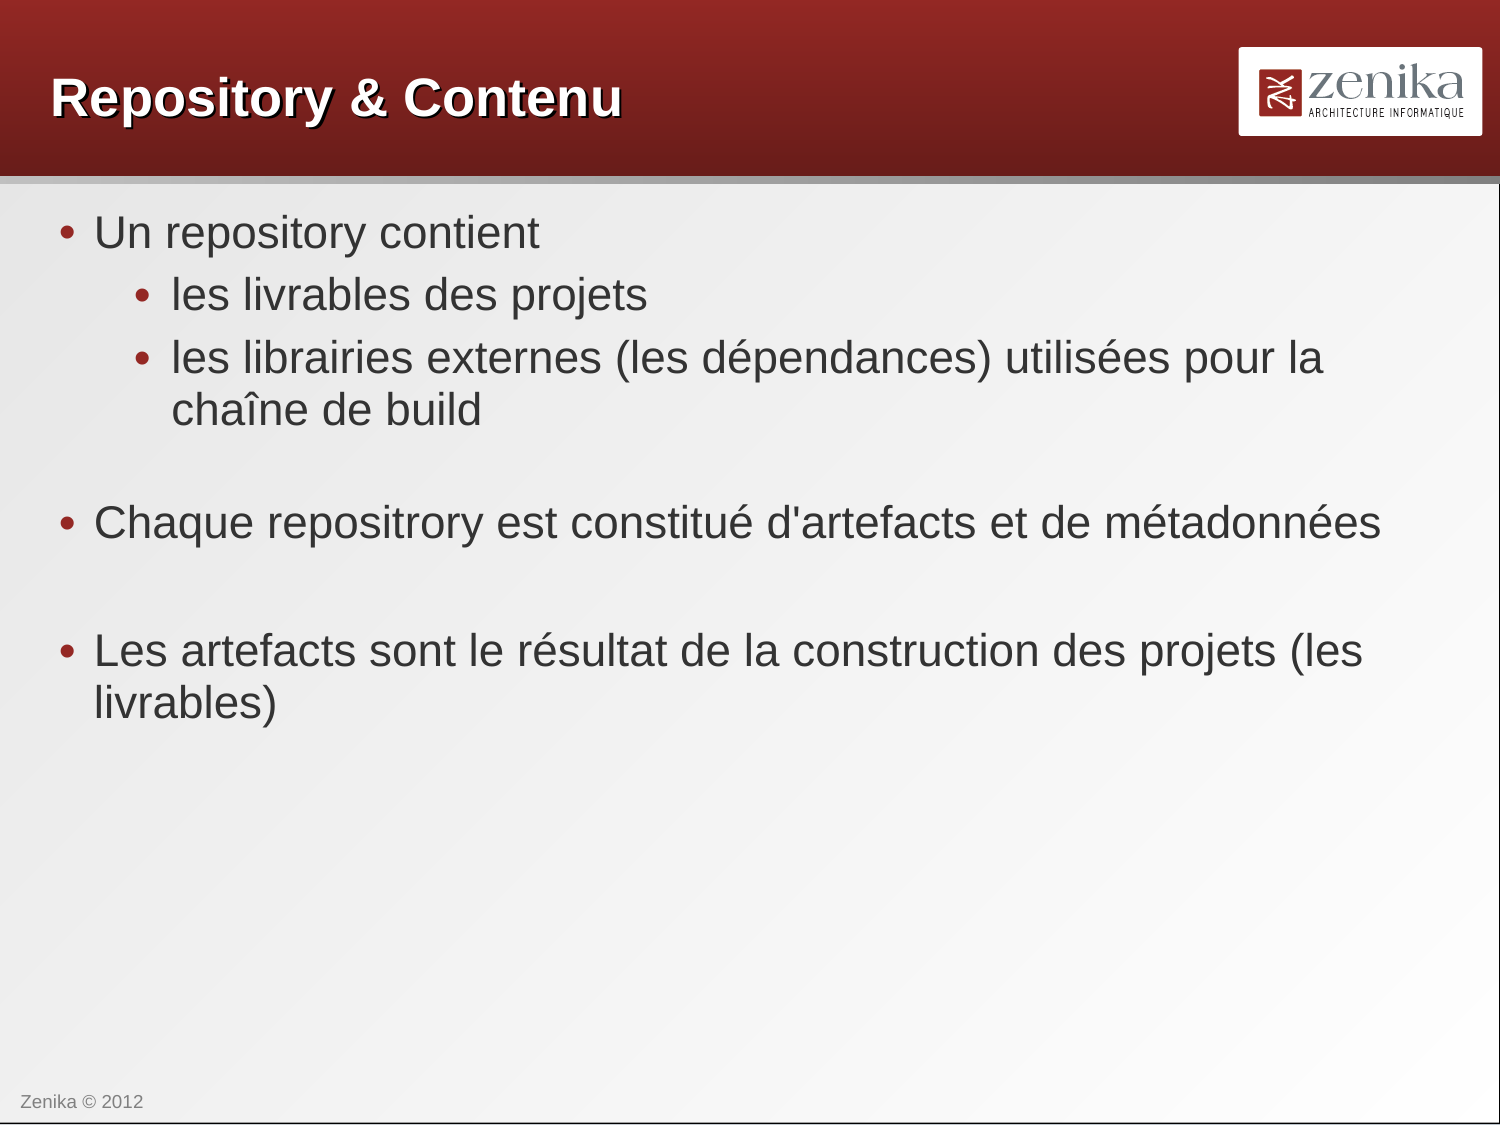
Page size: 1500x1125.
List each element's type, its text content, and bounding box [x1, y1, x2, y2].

list Un repository contient les livrables des projets les librairies externes (les dépendances) utilisées pour la chaîne de build Chaque repositrory est constitué d'artefacts et de métadonnées Les artefacts sont le résultat de la construction des projets (les livrables) [59, 206, 1444, 1036]
picture [1257, 58, 1464, 125]
title Repository & Contenu [50, 15, 1206, 180]
